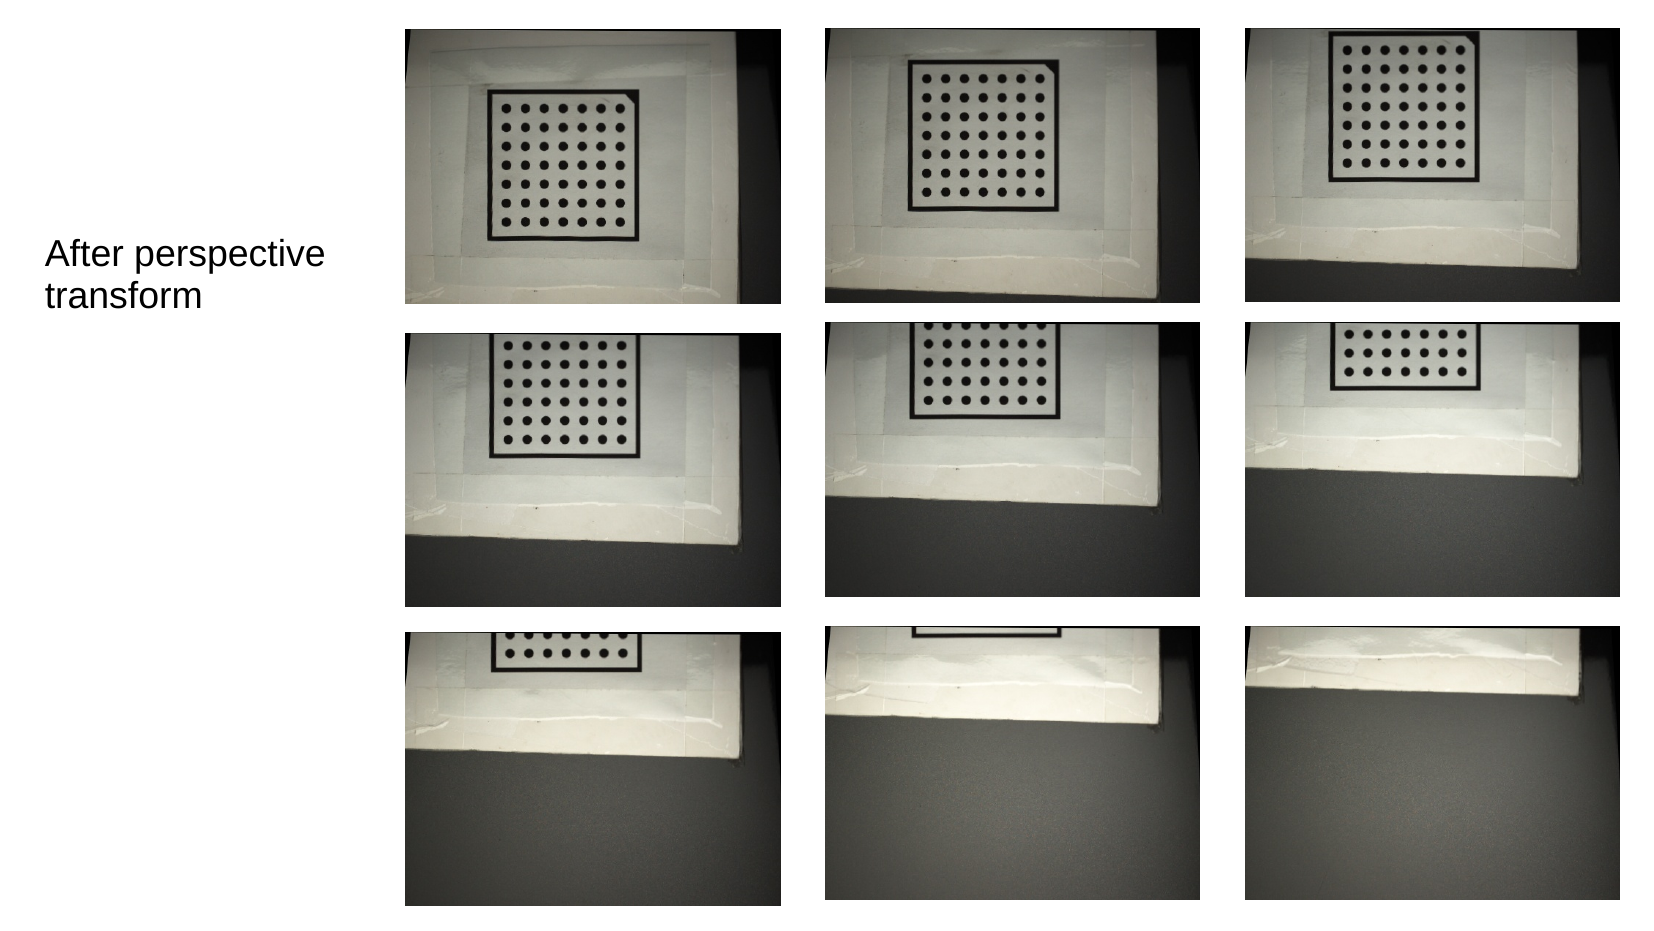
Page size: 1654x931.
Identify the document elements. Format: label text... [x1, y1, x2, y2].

picture [405, 632, 781, 906]
picture [825, 28, 1200, 303]
picture [1245, 322, 1620, 597]
picture [1245, 28, 1620, 303]
picture [825, 322, 1200, 597]
text_box After perspective transform [30, 225, 361, 324]
picture [405, 29, 781, 304]
picture [405, 333, 781, 607]
picture [825, 626, 1200, 901]
picture [1245, 626, 1620, 901]
